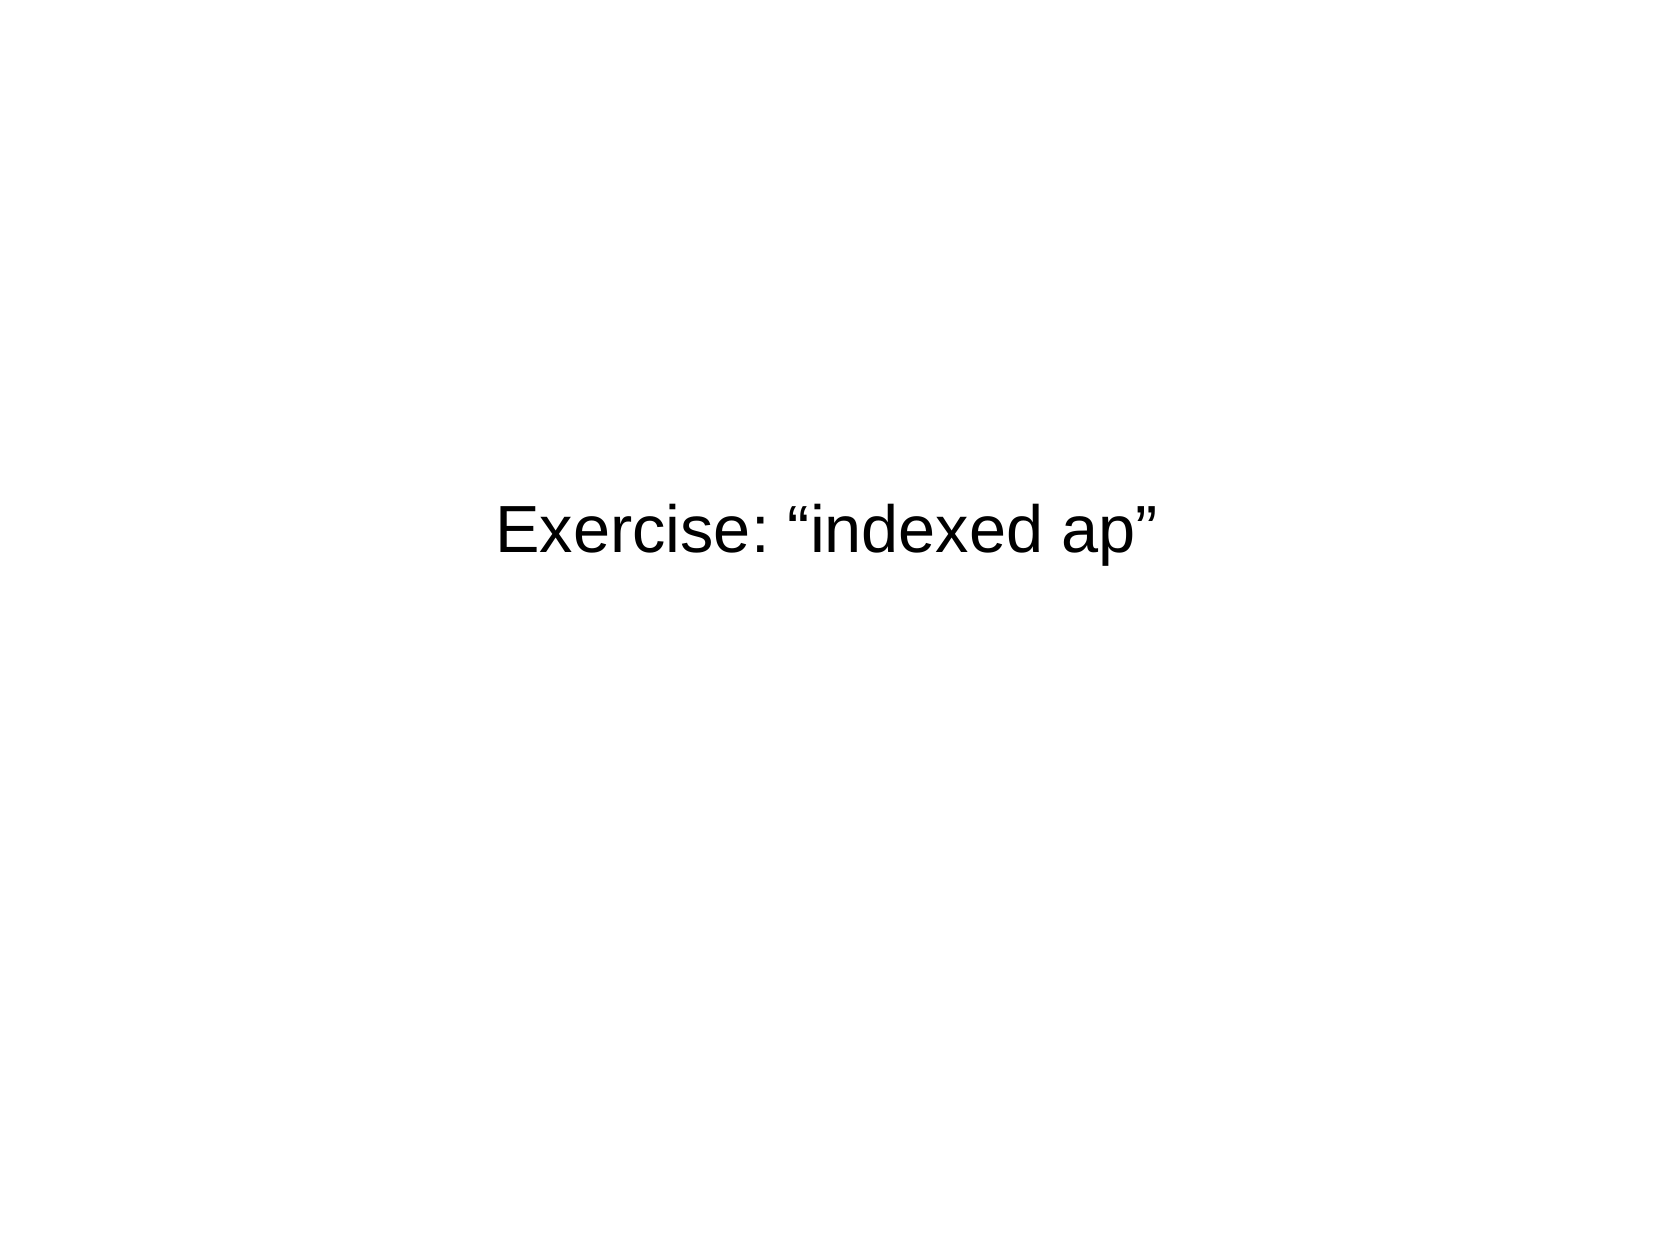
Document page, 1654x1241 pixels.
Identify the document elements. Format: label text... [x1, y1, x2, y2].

subtitle Exercise: “indexed ap” [82, 49, 1571, 1010]
